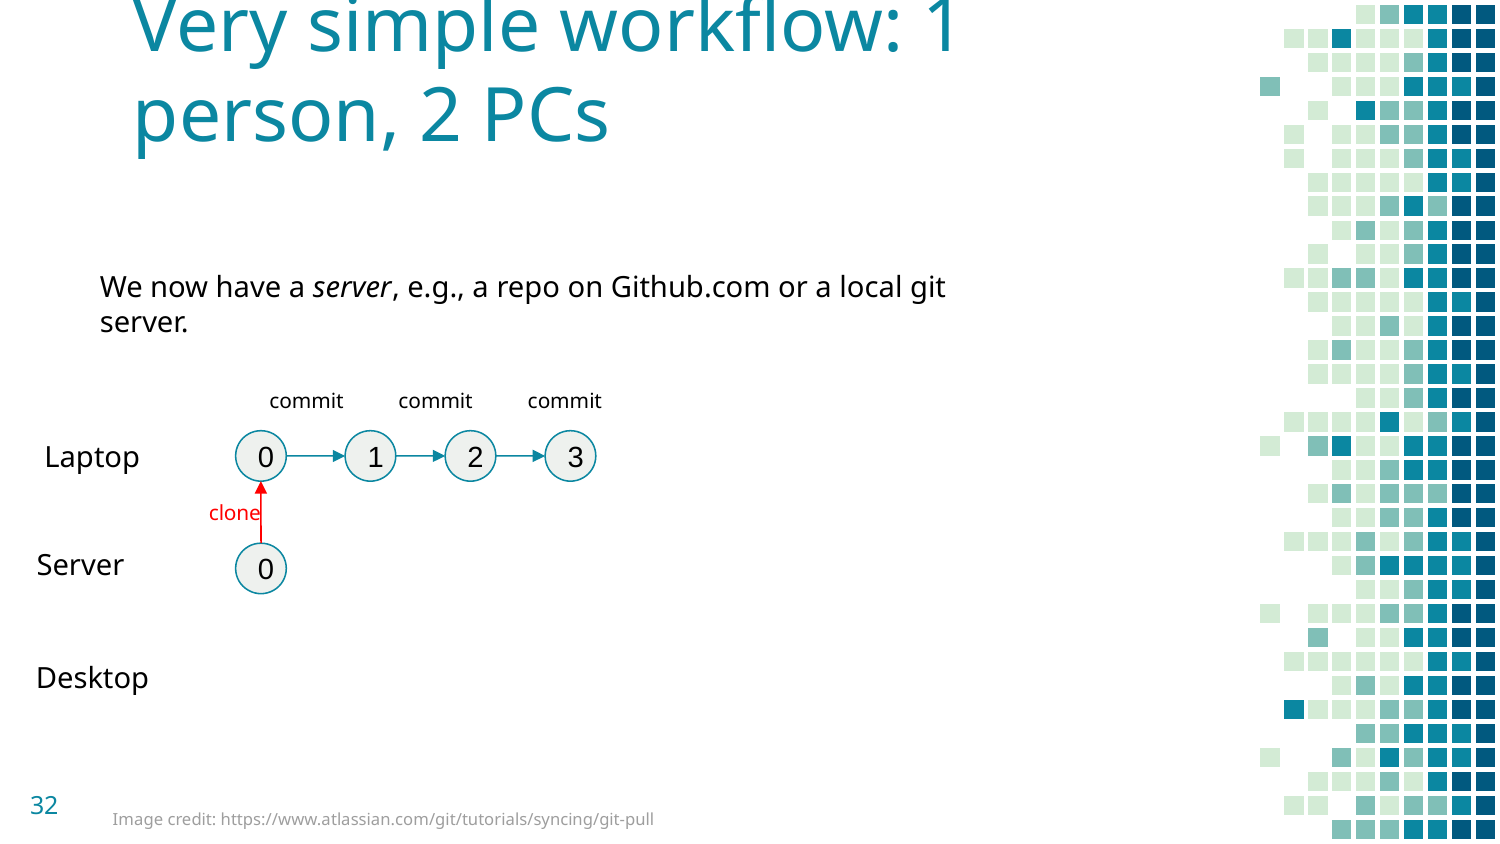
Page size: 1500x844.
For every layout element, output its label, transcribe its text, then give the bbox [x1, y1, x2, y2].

text_box Laptop [29, 423, 213, 489]
text_box Desktop [20, 643, 205, 709]
text_box Server [21, 531, 206, 597]
text_box commit commit commit [254, 373, 629, 429]
text_box We now have a server, e.g., a repo on Github.com or a local git server. [84, 253, 993, 354]
slide_number <number> [15, 774, 105, 839]
text_box 0 [235, 543, 287, 594]
text_box 1 [345, 430, 396, 482]
text_box clone [193, 484, 297, 540]
text_box 2 [445, 430, 496, 482]
title Very simple workflow: 1 person, 2 PCs [117, 121, 1227, 262]
text_box 0 [235, 430, 287, 482]
text_box 3 [545, 430, 596, 482]
text_box Image credit: https://www.atlassian.com/git/tutorials/syncing/git-pull [97, 793, 793, 844]
